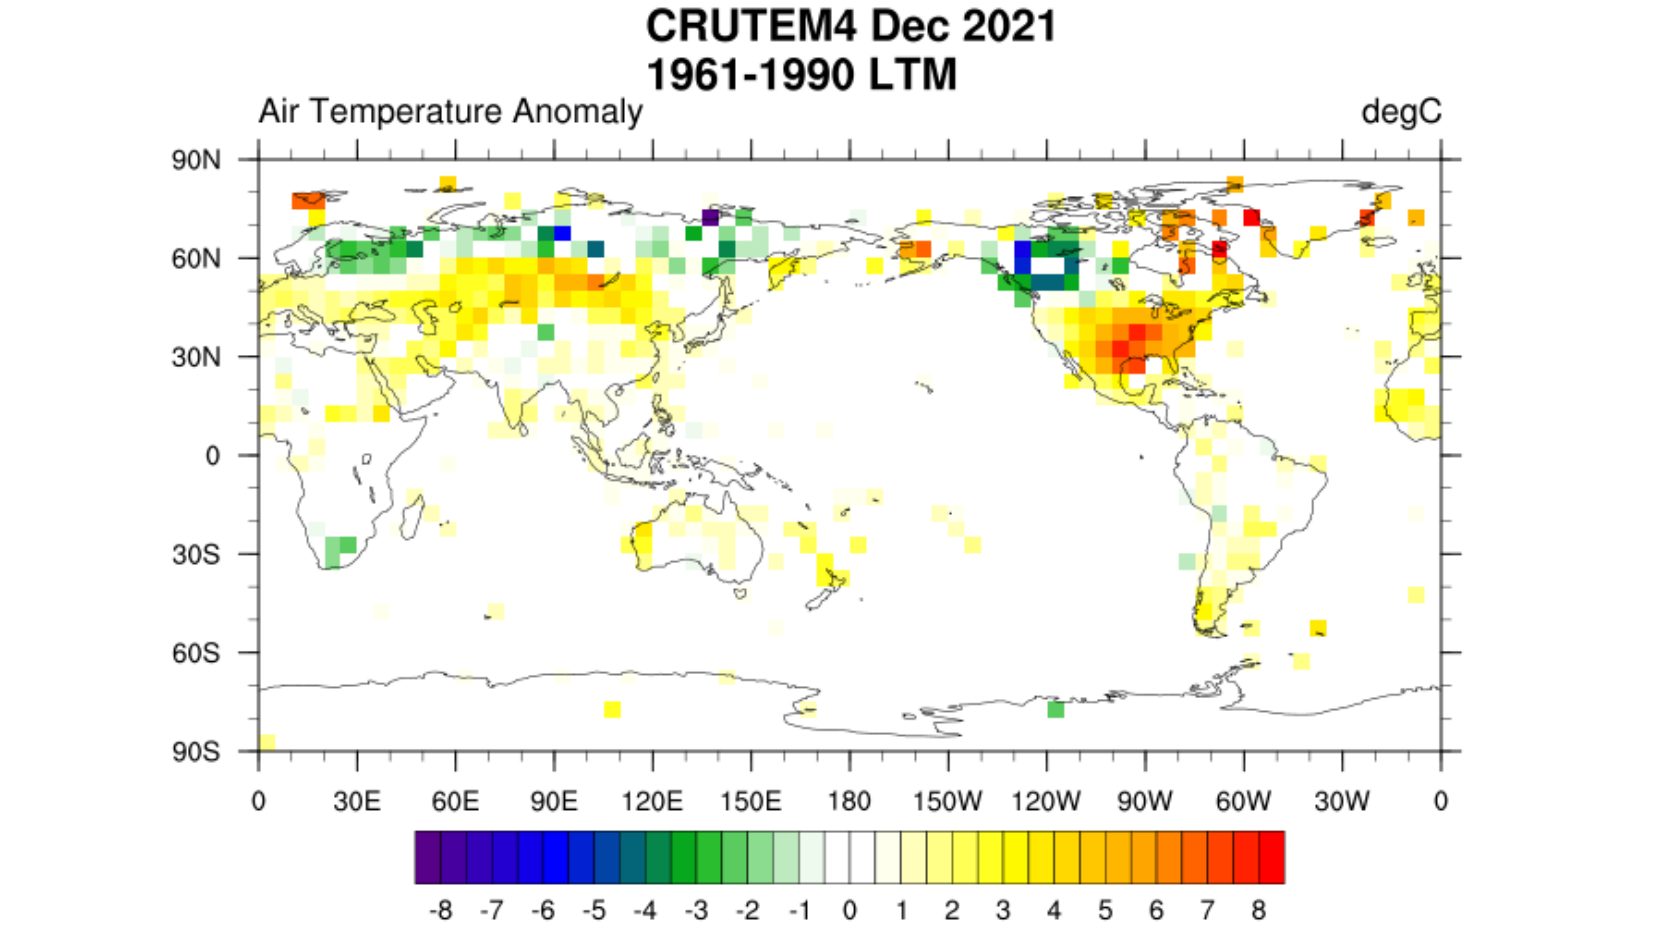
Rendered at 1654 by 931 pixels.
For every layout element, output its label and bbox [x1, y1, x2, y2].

picture [163, 0, 1473, 931]
